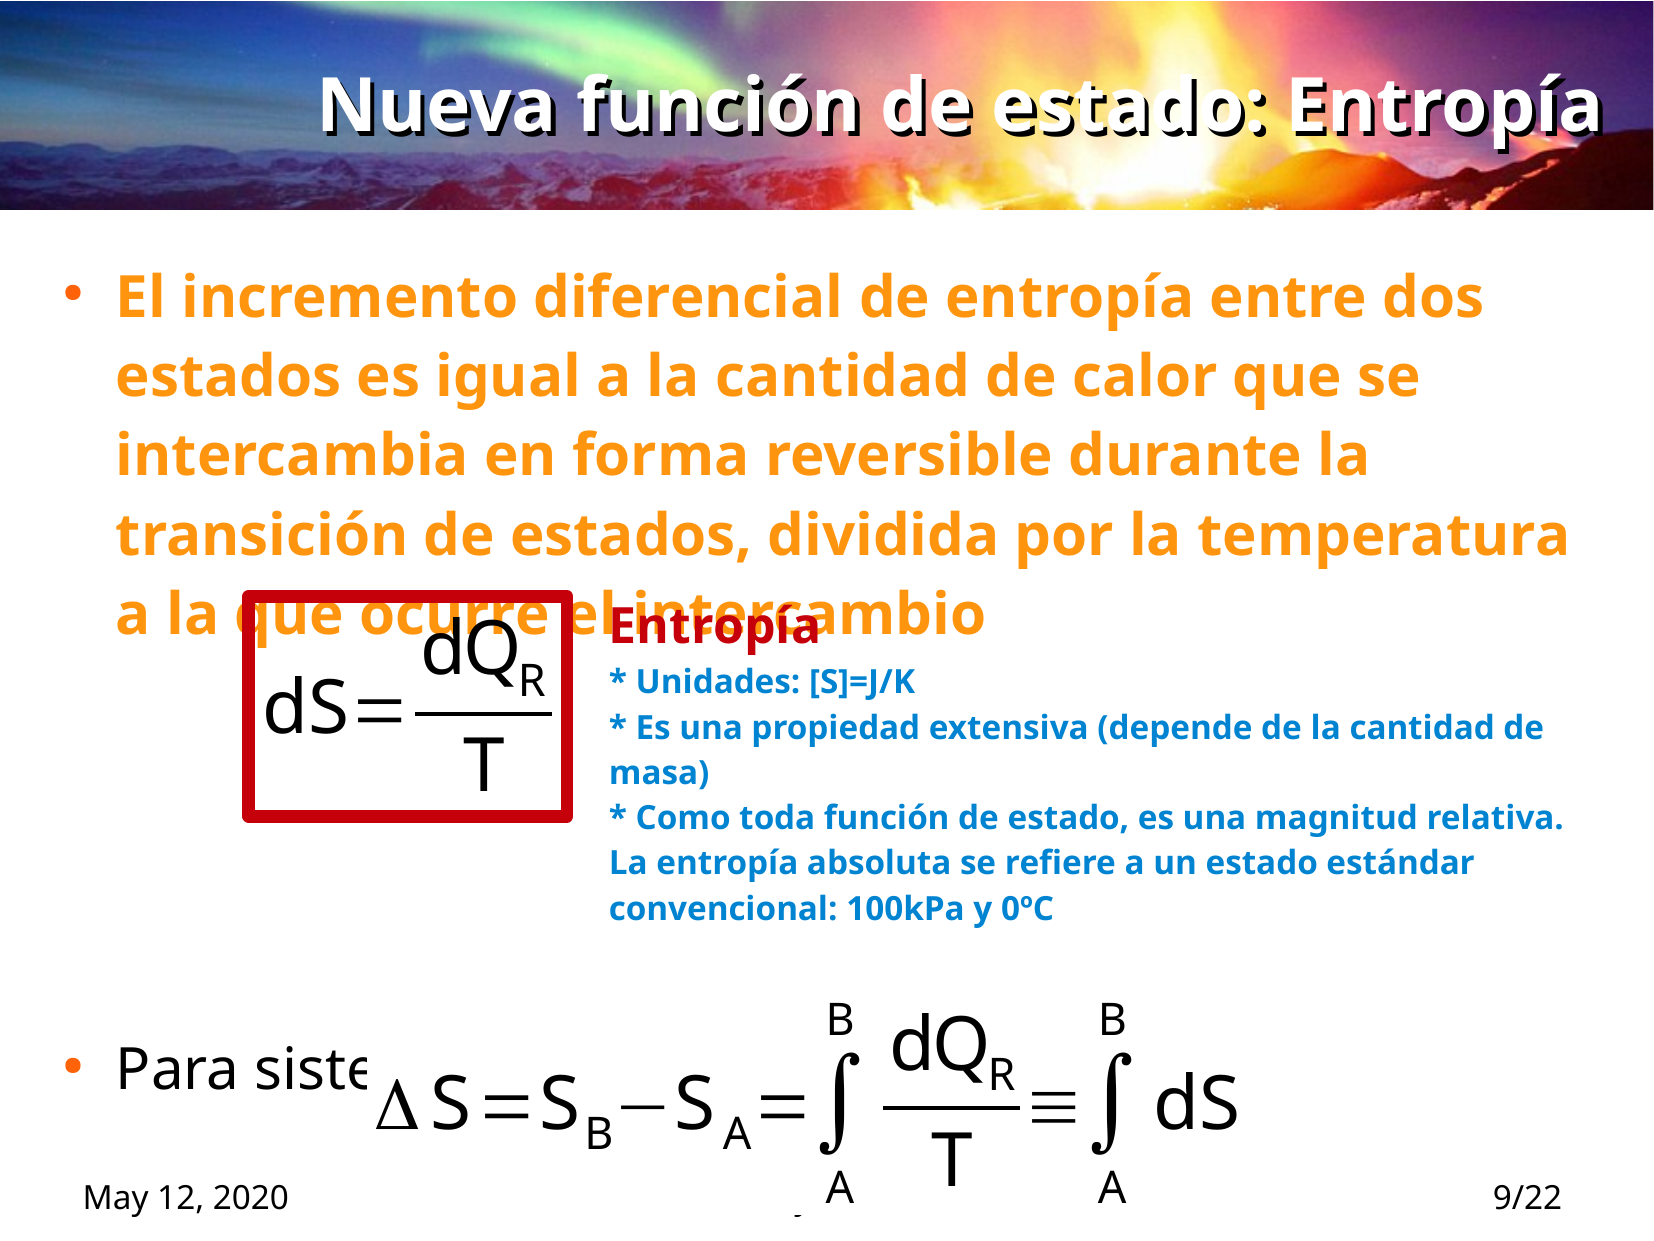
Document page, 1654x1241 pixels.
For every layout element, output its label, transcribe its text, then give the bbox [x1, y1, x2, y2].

chart [255, 602, 561, 811]
chart [366, 992, 1246, 1216]
picture [0, 1, 1654, 210]
list El incremento diferencial de entropía entre dos estados es igual a la cantidad de calor que se intercambia en forma reversible durante la transición de estados, dividida por la temperatura a la que ocurre el intercambio Para sistemas macroscópicos: [45, 255, 1606, 1156]
text_box Entropía * Unidades: [S]=J/K * Es una propiedad extensiva (depende de la cantidad de masa) * Como toda función de estado, es una magnitud relativa. La entropía absoluta se refiere a un estado estándar convencional: 100kPa y 0ºC [594, 582, 1615, 849]
title Nueva función de estado: Entropía [45, 15, 1606, 191]
